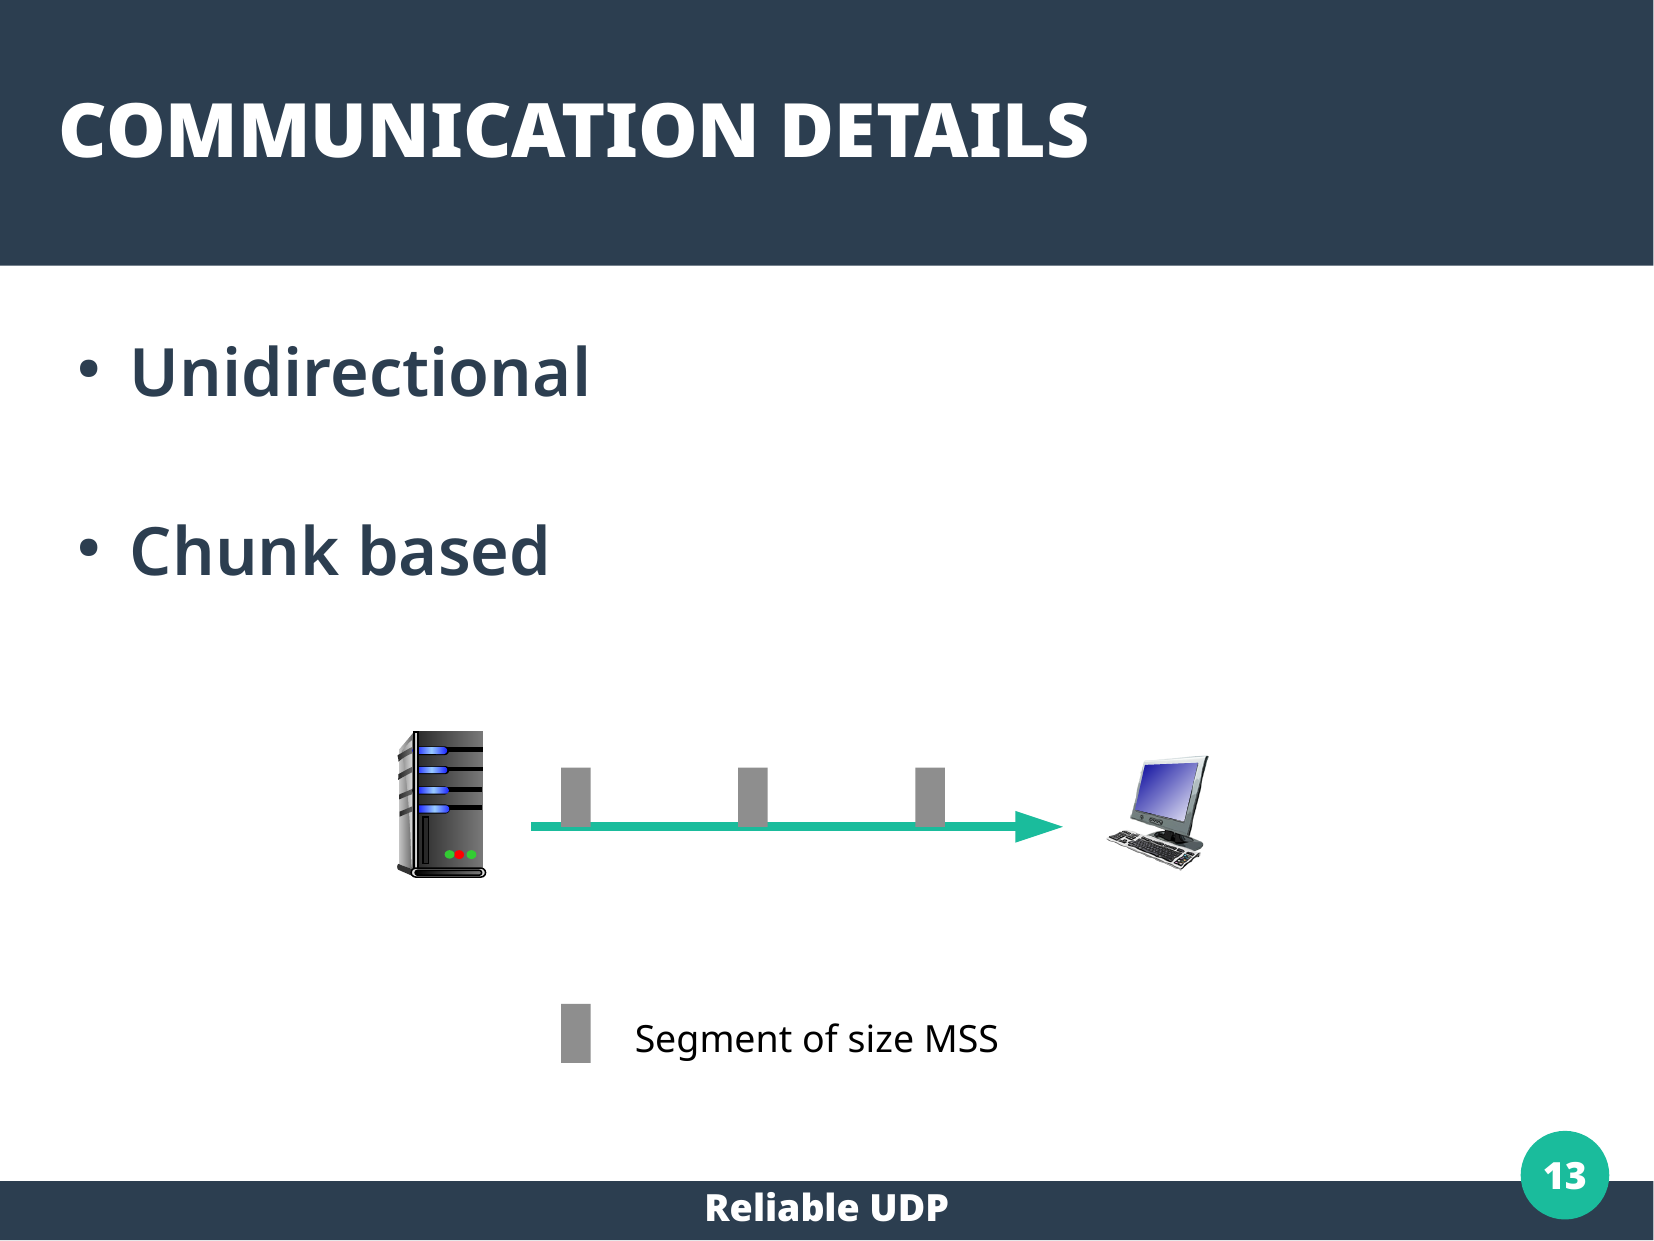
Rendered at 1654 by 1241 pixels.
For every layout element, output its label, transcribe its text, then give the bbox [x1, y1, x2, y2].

list Unidirectional Chunk based [59, 324, 1595, 1152]
text_box [1134, 762, 1198, 822]
text_box [561, 767, 591, 827]
title COMMUNICATION DETAILS [59, 49, 1595, 207]
text_box Segment of size MSS [620, 1004, 1152, 1063]
text_box [738, 767, 768, 827]
text_box [561, 1003, 591, 1063]
picture [1081, 750, 1211, 879]
text_box [397, 731, 486, 878]
text_box [915, 767, 945, 827]
